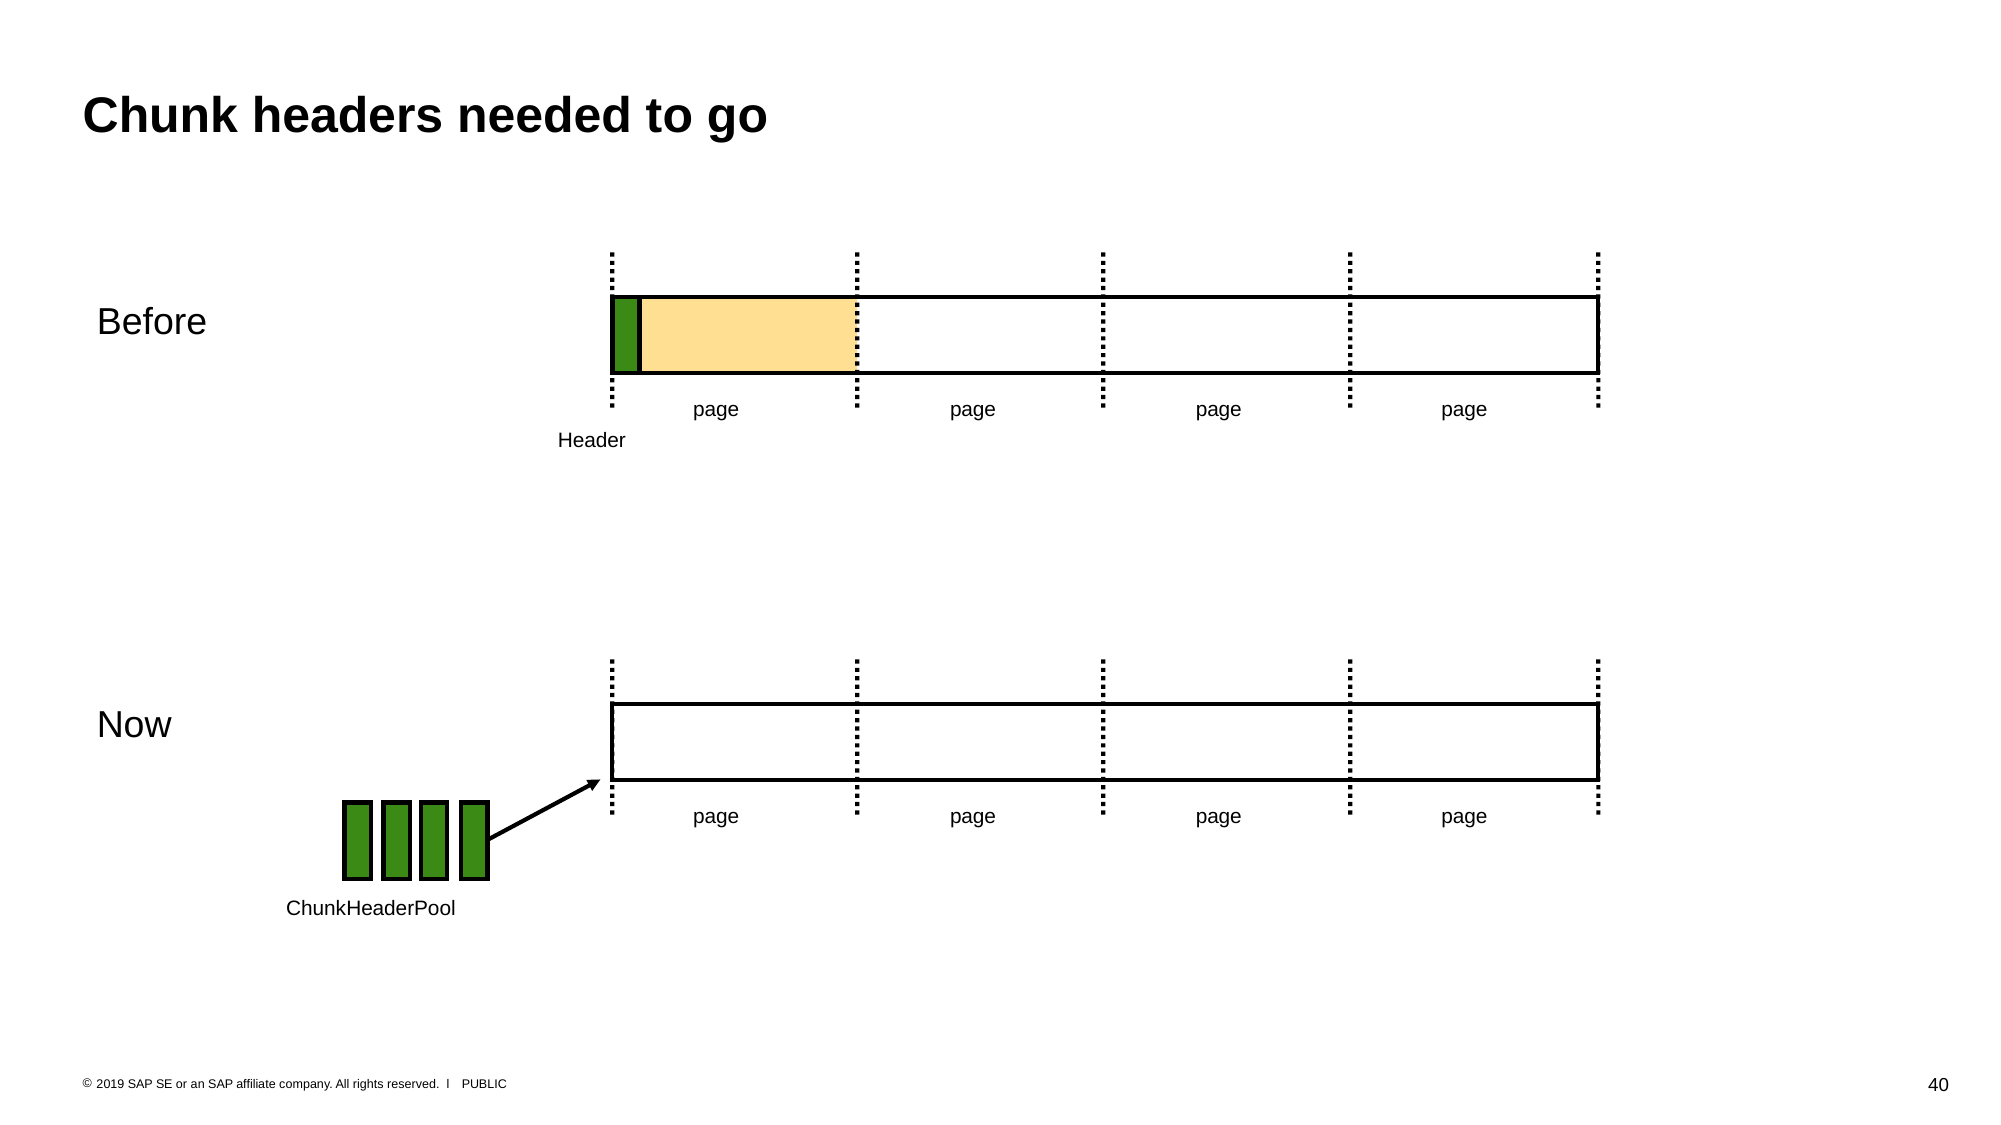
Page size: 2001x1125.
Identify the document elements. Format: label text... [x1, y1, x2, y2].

text_box page [693, 395, 748, 421]
text_box ChunkHeaderPool [286, 894, 456, 920]
text_box page [1441, 395, 1497, 421]
text_box [461, 802, 488, 879]
text_box page [949, 802, 1005, 828]
text_box page [949, 395, 1005, 421]
text_box page [1441, 802, 1497, 828]
text_box Before [96, 297, 315, 343]
text_box [383, 802, 410, 879]
title Chunk headers needed to go [82, 82, 1918, 144]
text_box [344, 802, 371, 879]
text_box Header [557, 426, 626, 452]
text_box page [1195, 395, 1251, 421]
text_box [614, 706, 858, 778]
text_box [420, 802, 448, 879]
text_box [613, 297, 858, 374]
text_box page [693, 802, 748, 828]
text_box page [1195, 802, 1251, 828]
text_box Now [96, 699, 315, 745]
